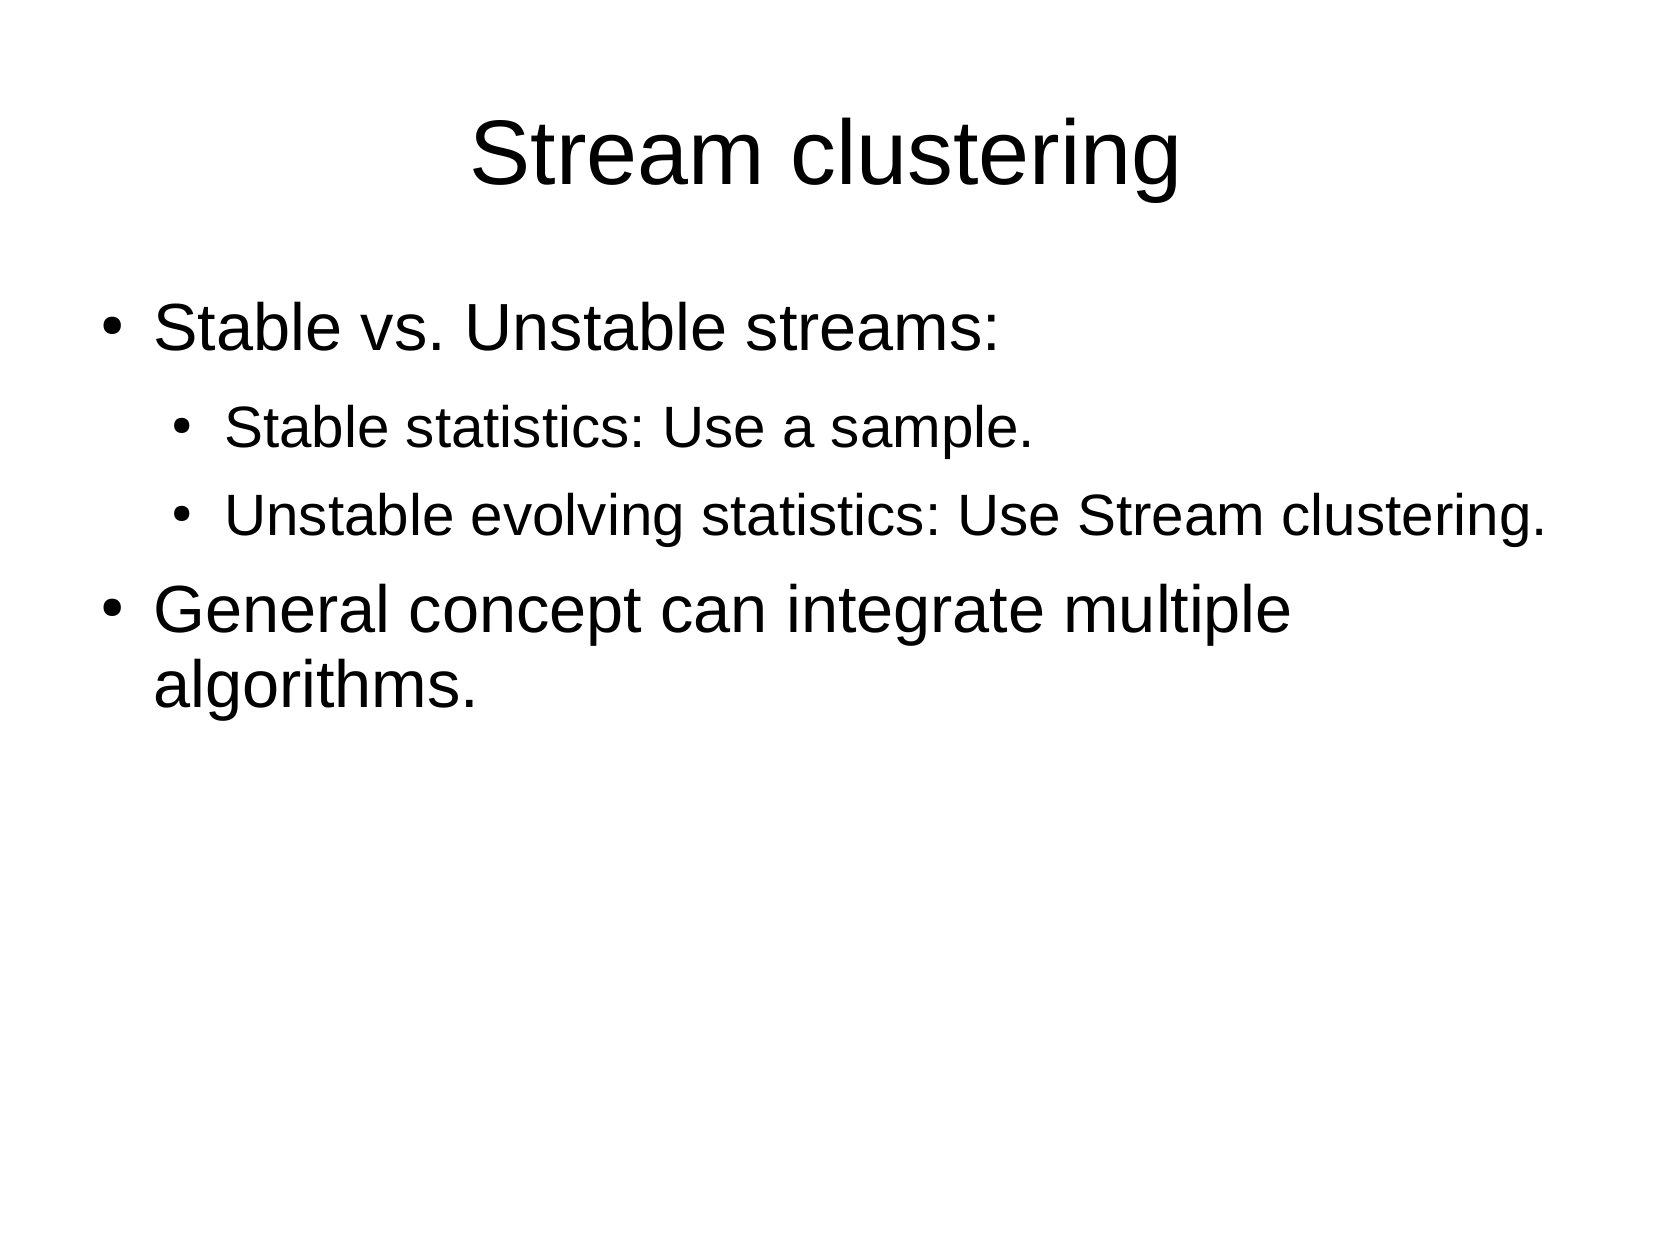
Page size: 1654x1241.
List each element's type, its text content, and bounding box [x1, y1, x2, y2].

title Stream clustering [82, 56, 1571, 250]
list Stable vs. Unstable streams: Stable statistics: Use a sample. Unstable evolving statistics: Use Stream clustering. General concept can integrate multiple algorithms. [82, 290, 1571, 1109]
